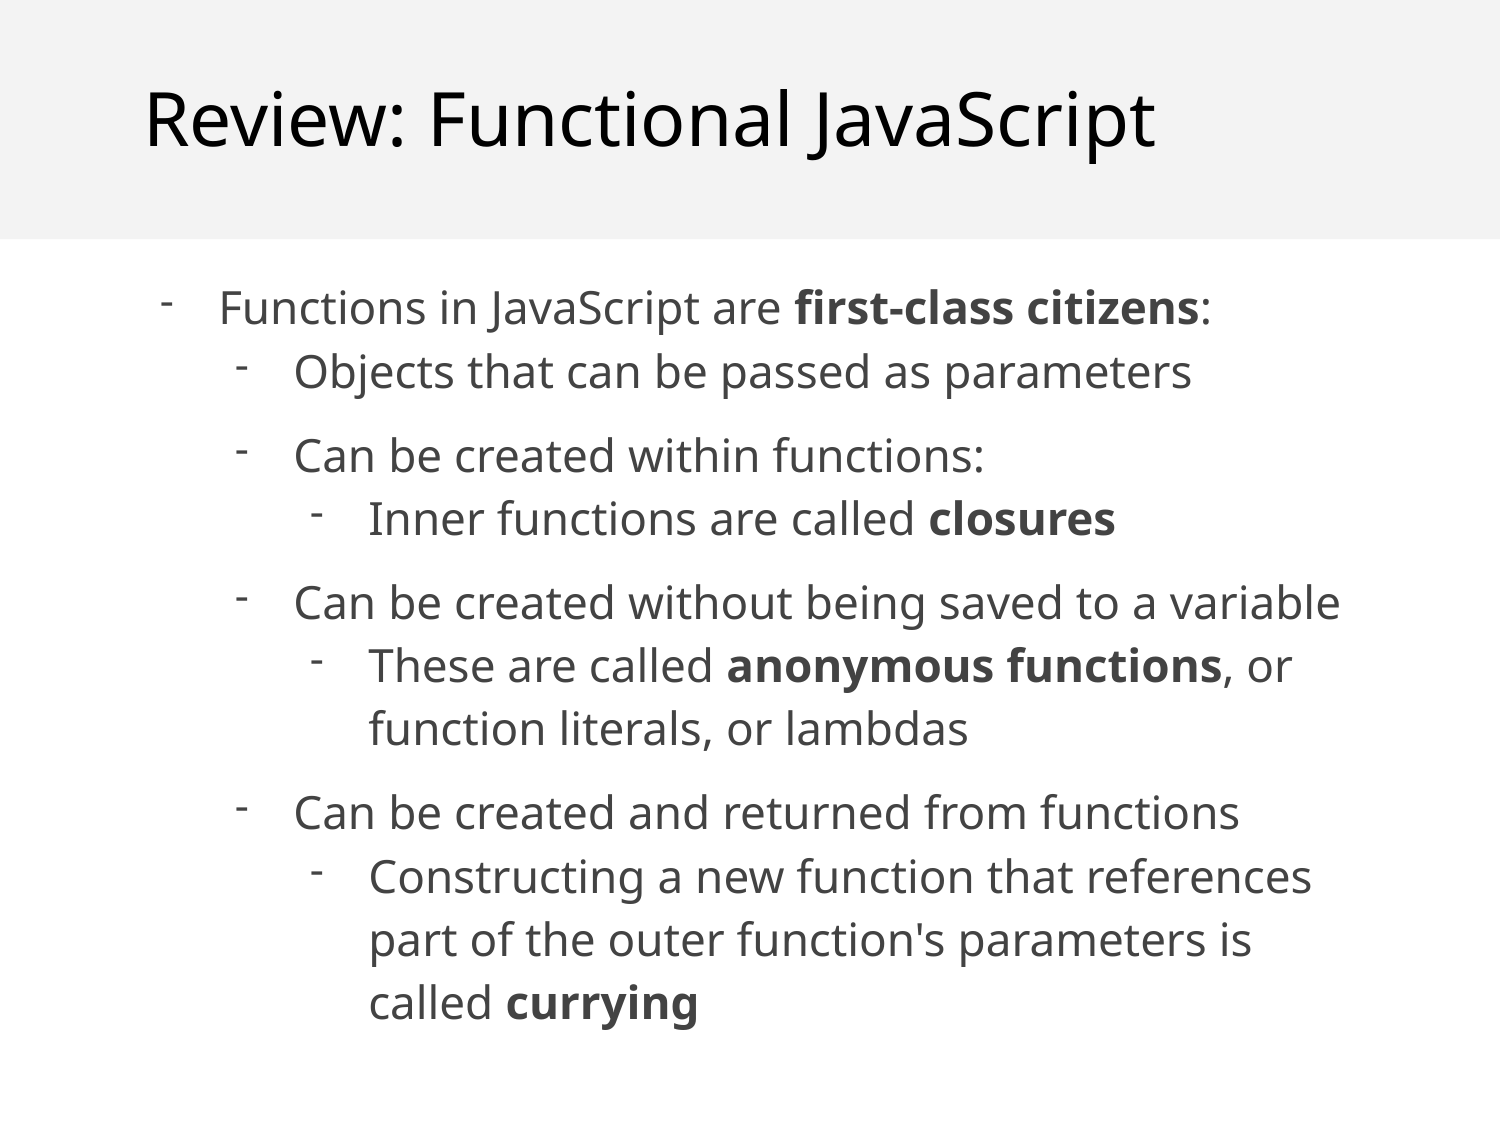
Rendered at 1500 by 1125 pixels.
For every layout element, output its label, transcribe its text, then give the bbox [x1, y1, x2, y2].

title Review: Functional JavaScript [128, 56, 1372, 183]
list Functions in JavaScript are first-class citizens: Objects that can be passed as parameters Can be created within functions: Inner functions are called closures Can be created without being saved to a variable These are called anonymous functions, or function literals, or lambdas Can be created and returned from functions Constructing a new function that references part of the outer function's parameters is called currying [128, 255, 1372, 1103]
